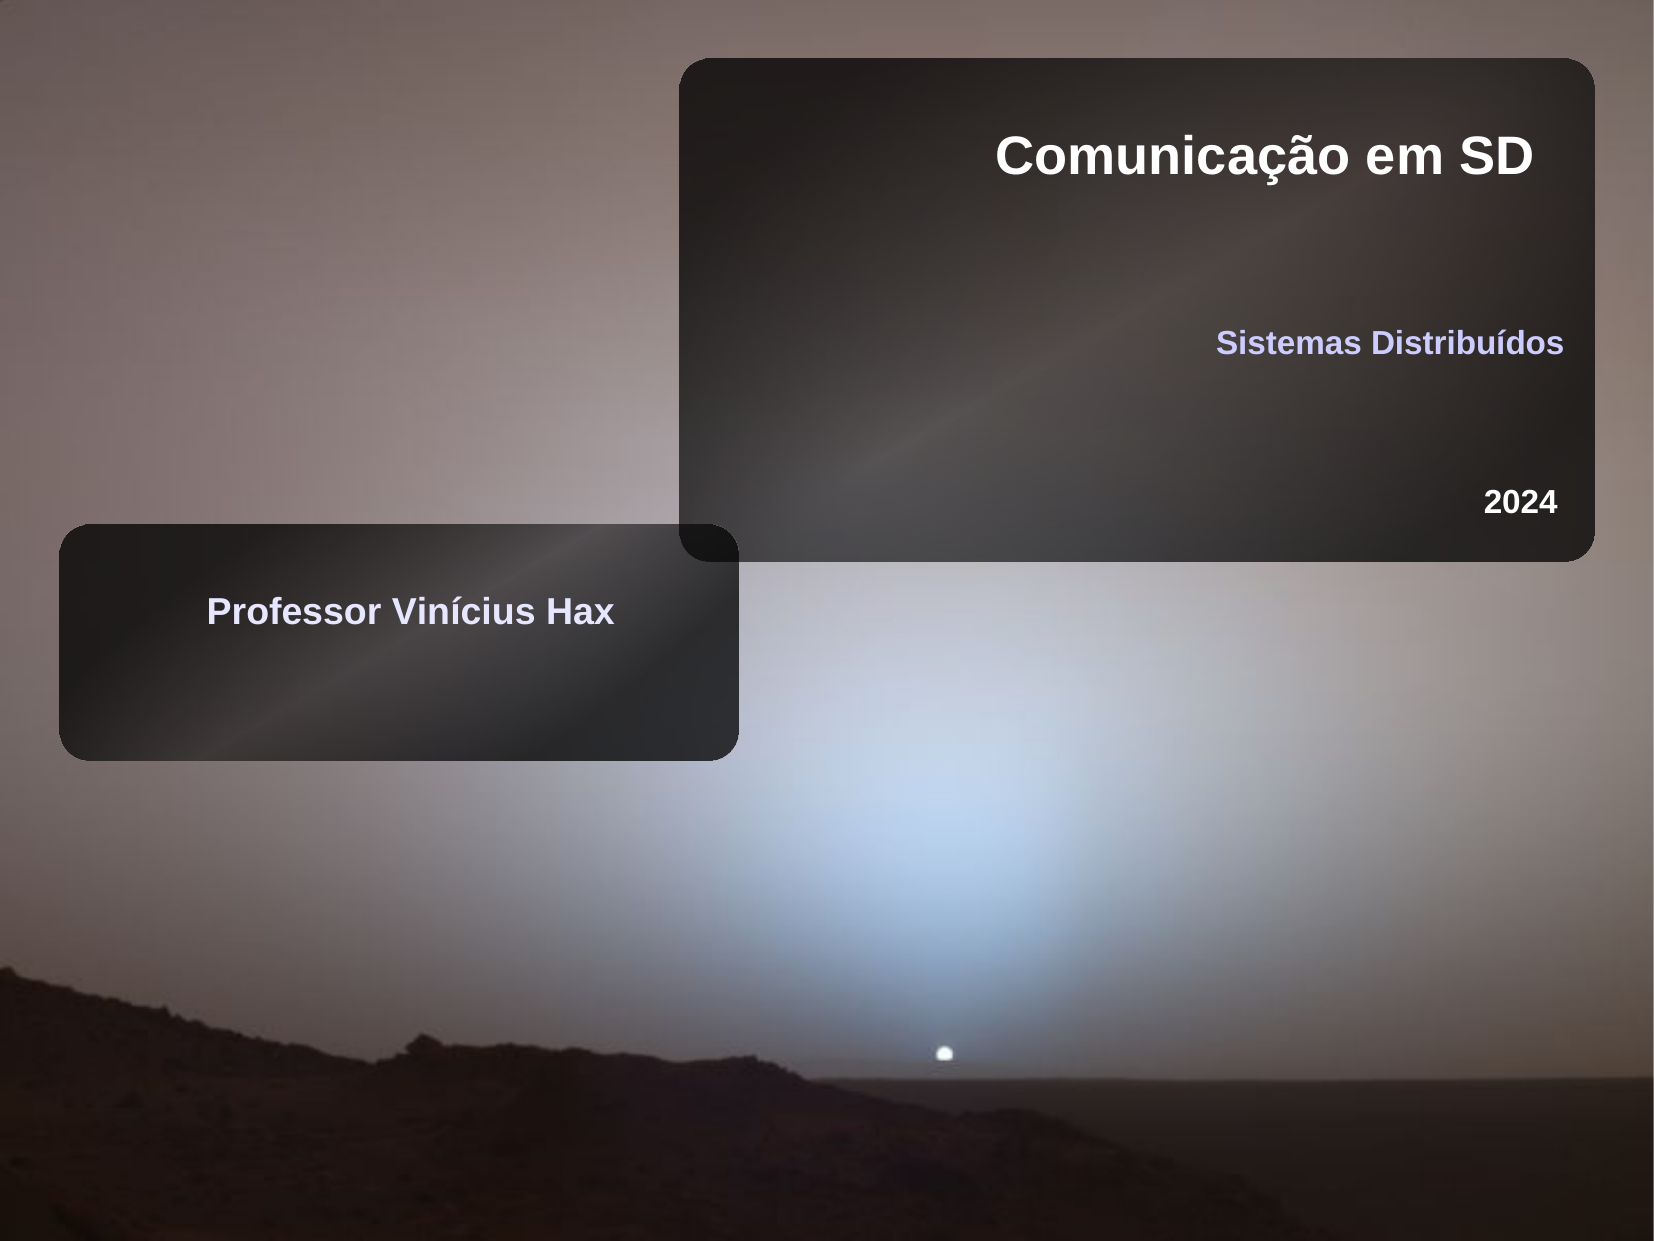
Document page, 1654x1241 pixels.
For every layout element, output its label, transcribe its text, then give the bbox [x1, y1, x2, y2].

picture [0, 0, 1654, 1241]
title Comunicação em SD [740, 88, 1536, 223]
